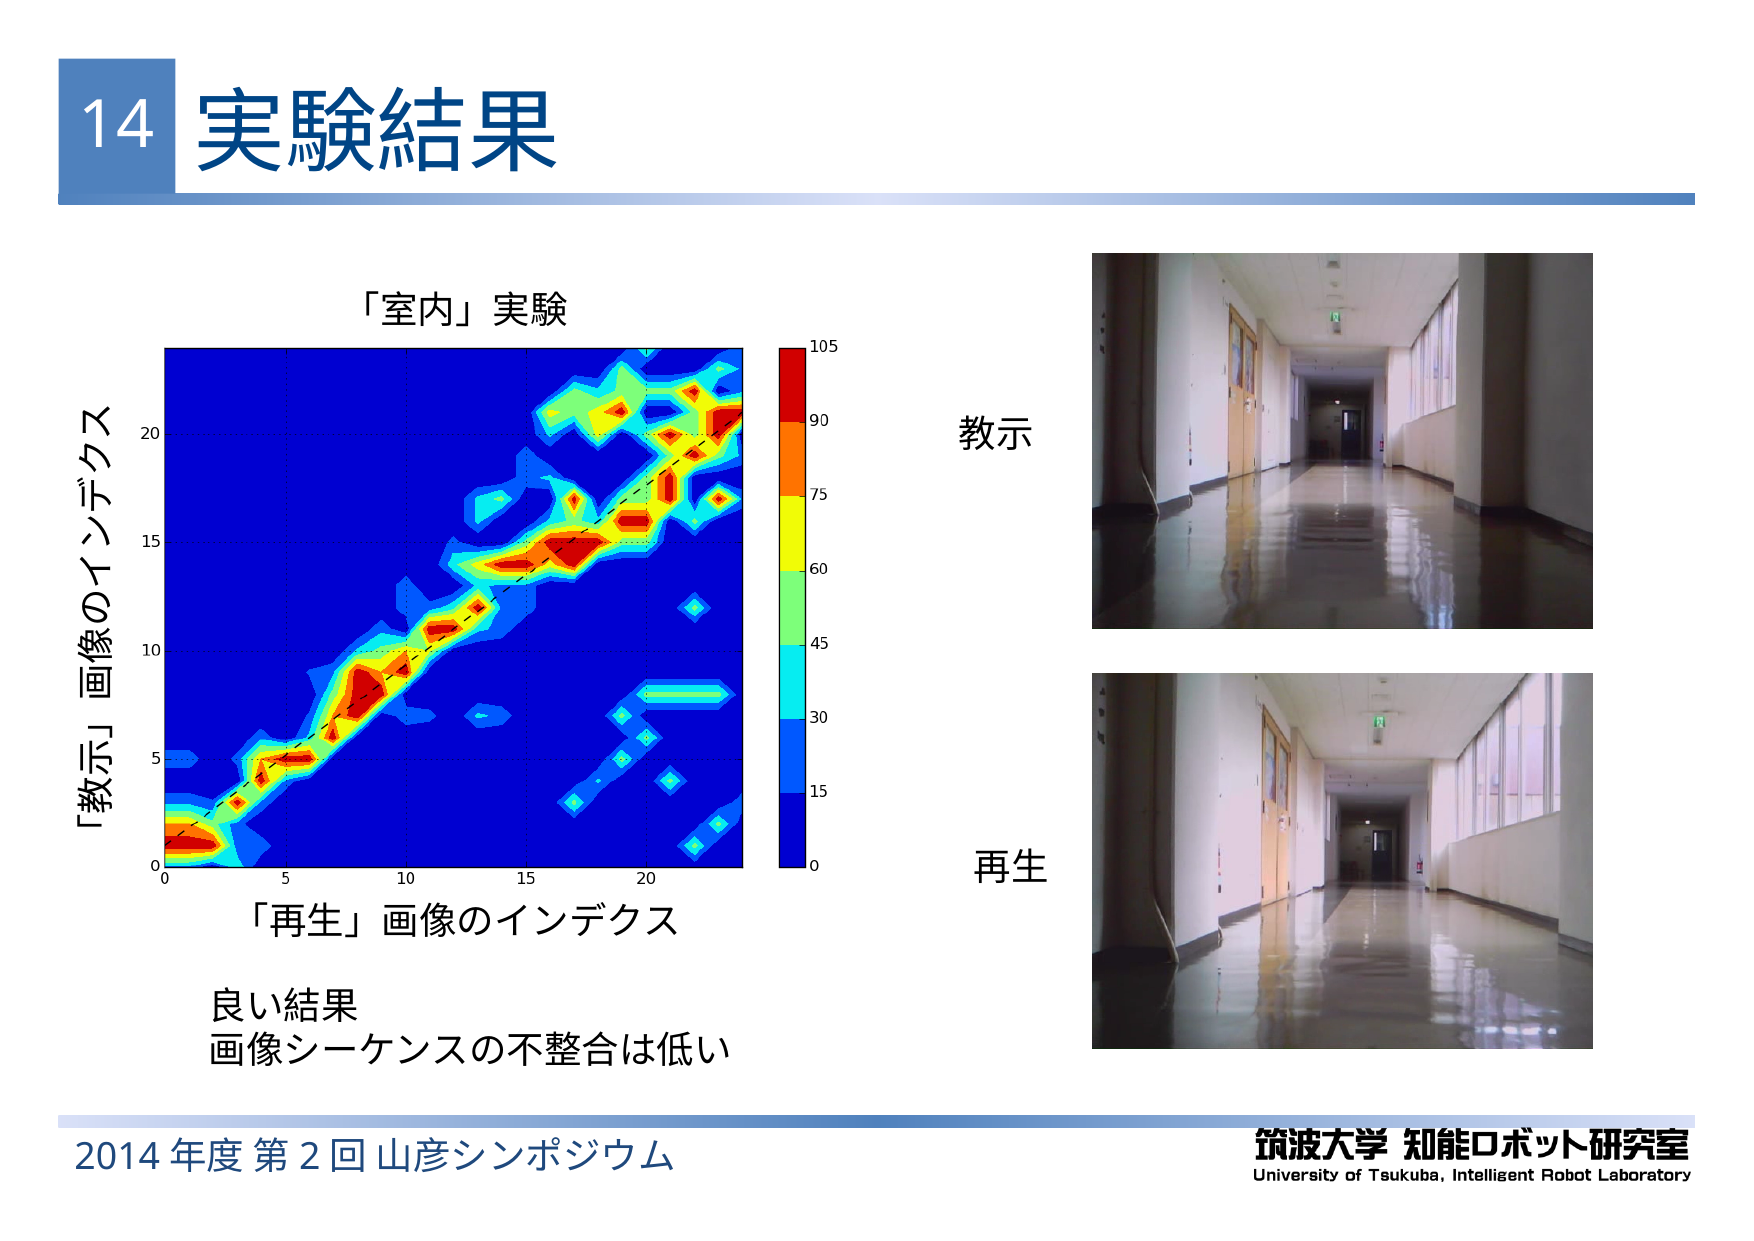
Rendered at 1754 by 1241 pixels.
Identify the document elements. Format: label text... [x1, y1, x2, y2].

picture [123, 321, 904, 907]
picture [1092, 673, 1593, 1049]
picture [1092, 253, 1593, 629]
title 実験結果 [193, 61, 1651, 205]
picture [1252, 1127, 1691, 1182]
text_box 再生 [958, 838, 1064, 898]
text_box 教示 [943, 404, 1049, 464]
text_box 「教示」画像のインデクス [67, 387, 127, 868]
text_box 「室内」実験 [162, 281, 748, 341]
text_box 「再生」画像のインデクス [216, 891, 697, 951]
text_box 良い結果 画像シーケンスの不整合は低い [193, 977, 749, 1081]
